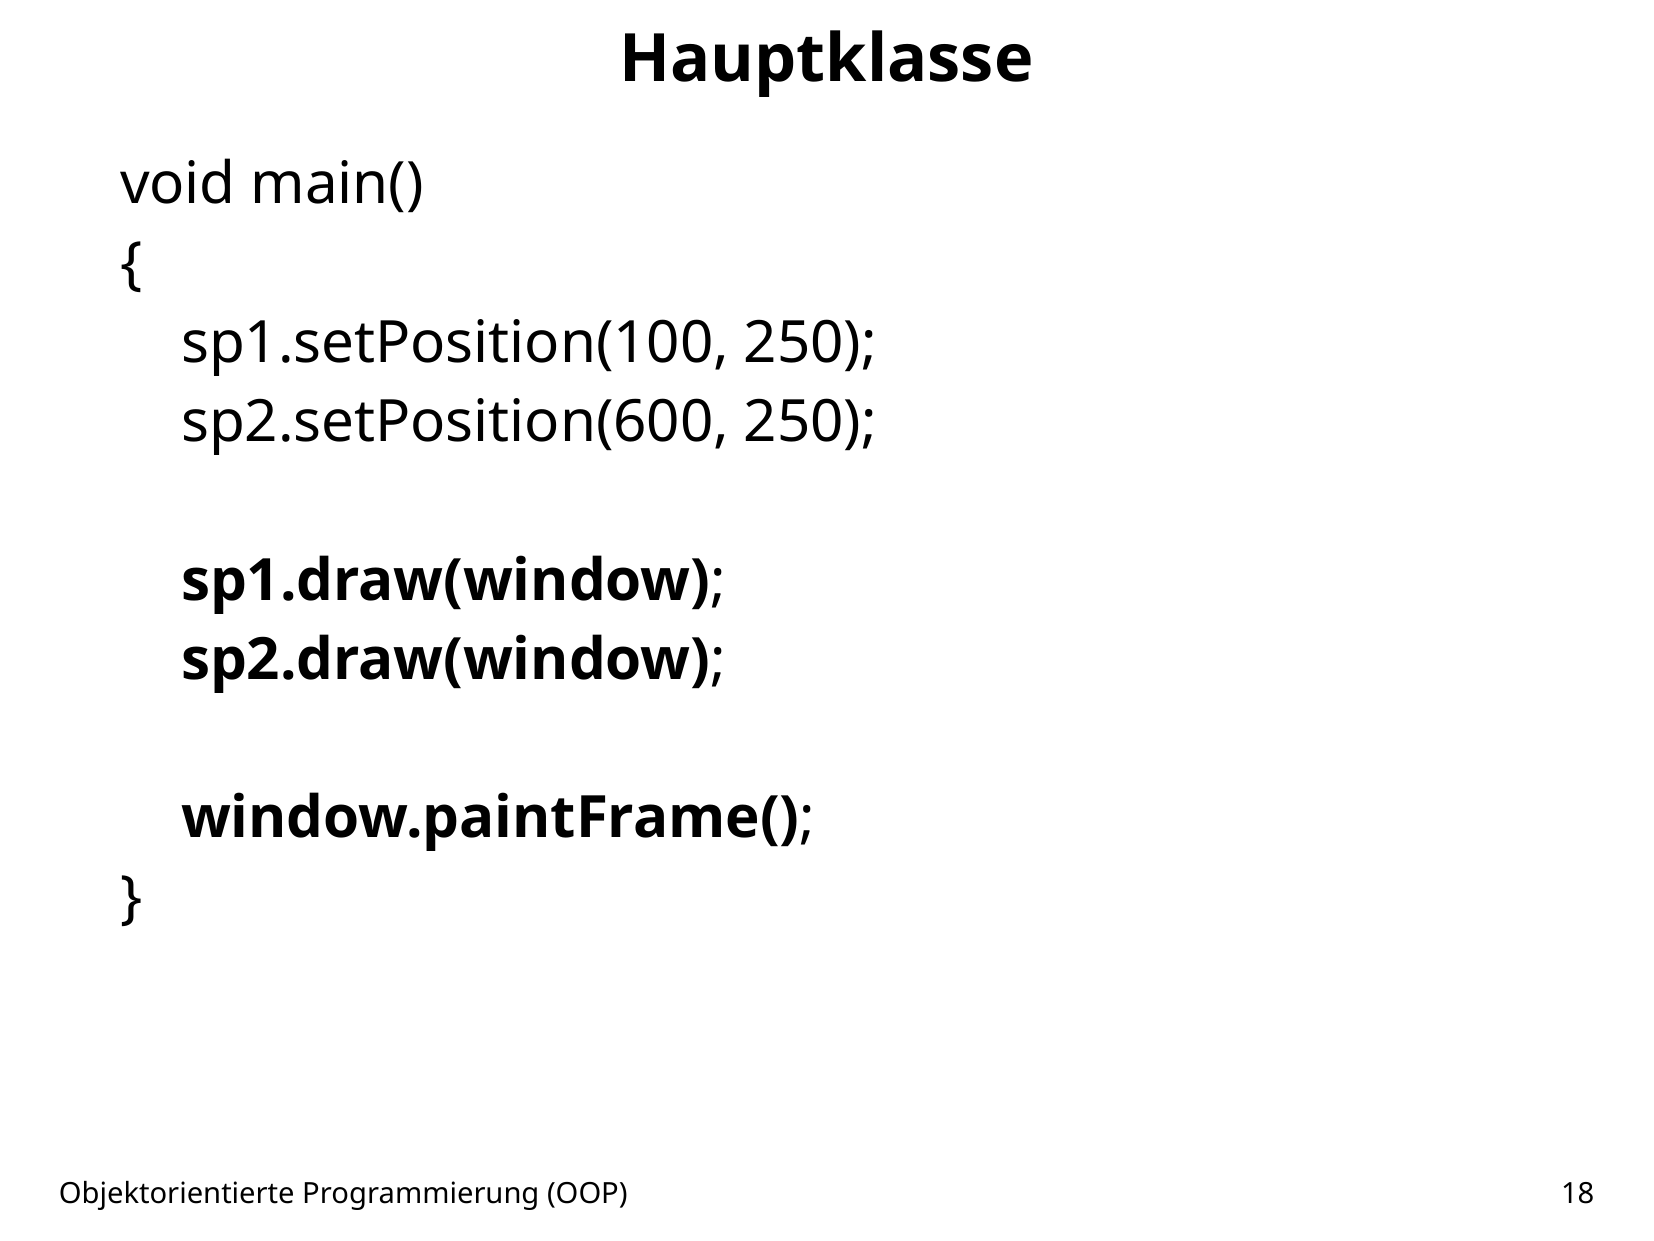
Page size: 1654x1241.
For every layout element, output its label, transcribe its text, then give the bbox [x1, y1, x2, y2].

list void main() { sp1.setPosition(100, 250); sp2.setPosition(600, 250); sp1.draw(window); sp2.draw(window); window.paintFrame(); } [59, 141, 1630, 1158]
title Hauptklasse [0, 5, 1654, 107]
